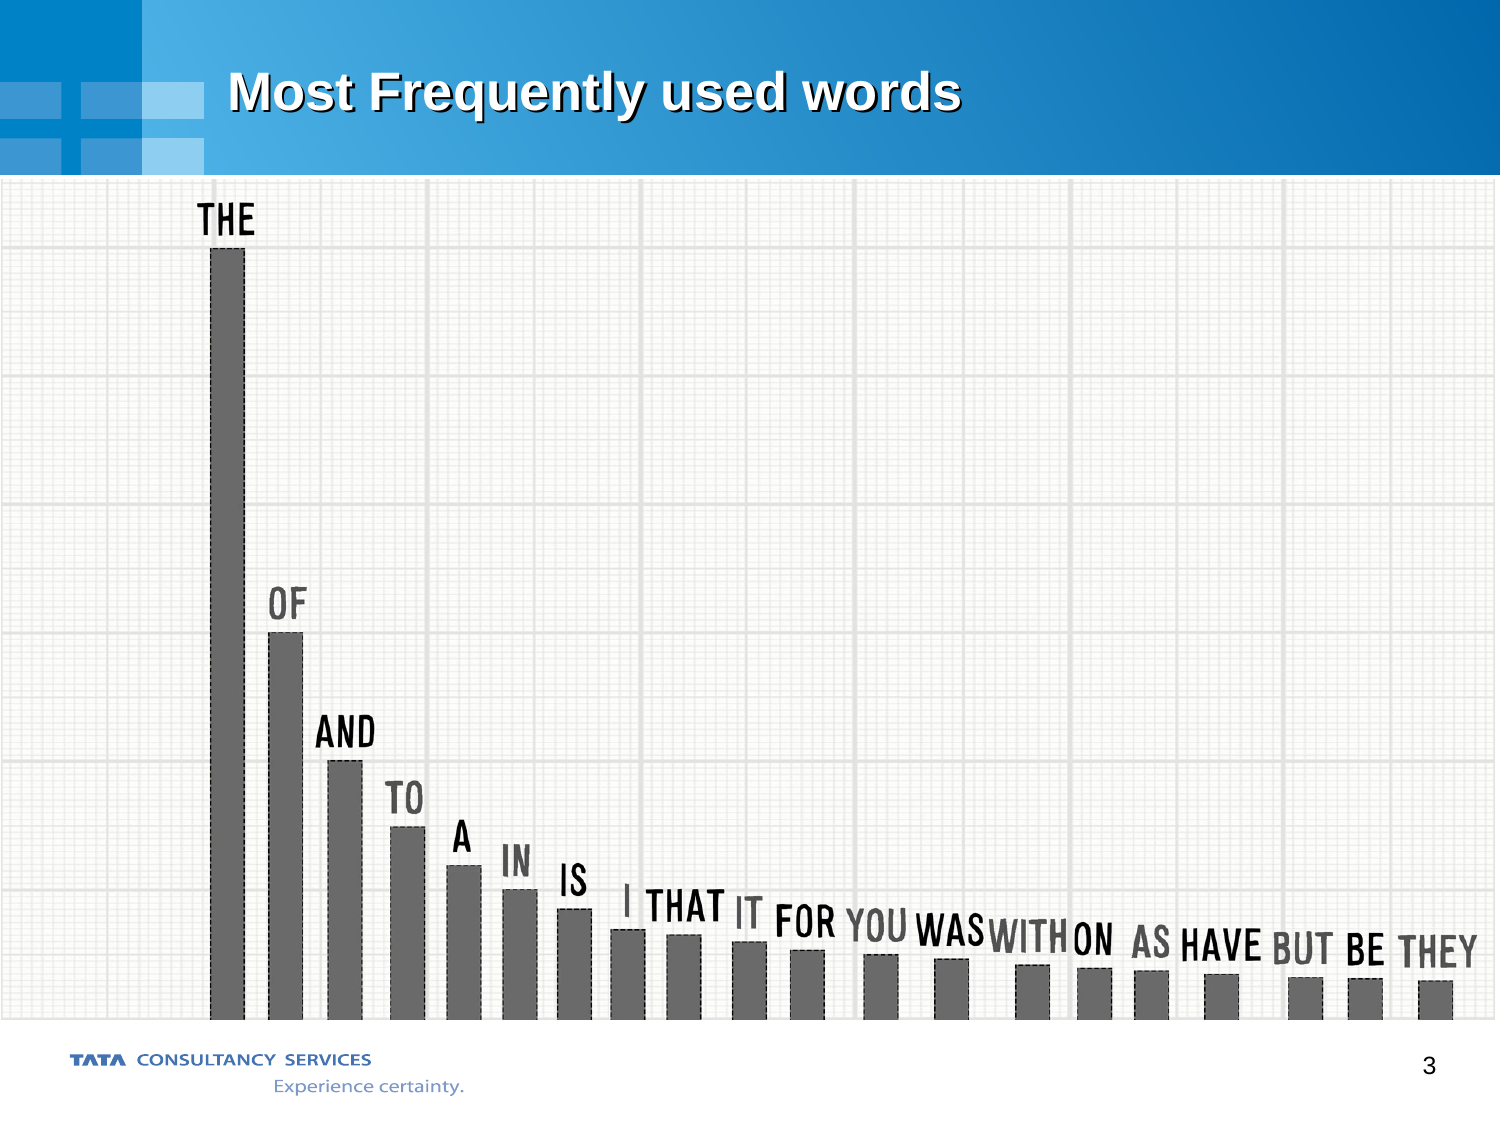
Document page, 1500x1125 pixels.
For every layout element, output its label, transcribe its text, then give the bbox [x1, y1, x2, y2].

picture [1, 179, 1495, 1021]
title Most Frequently used words [212, 54, 1447, 131]
